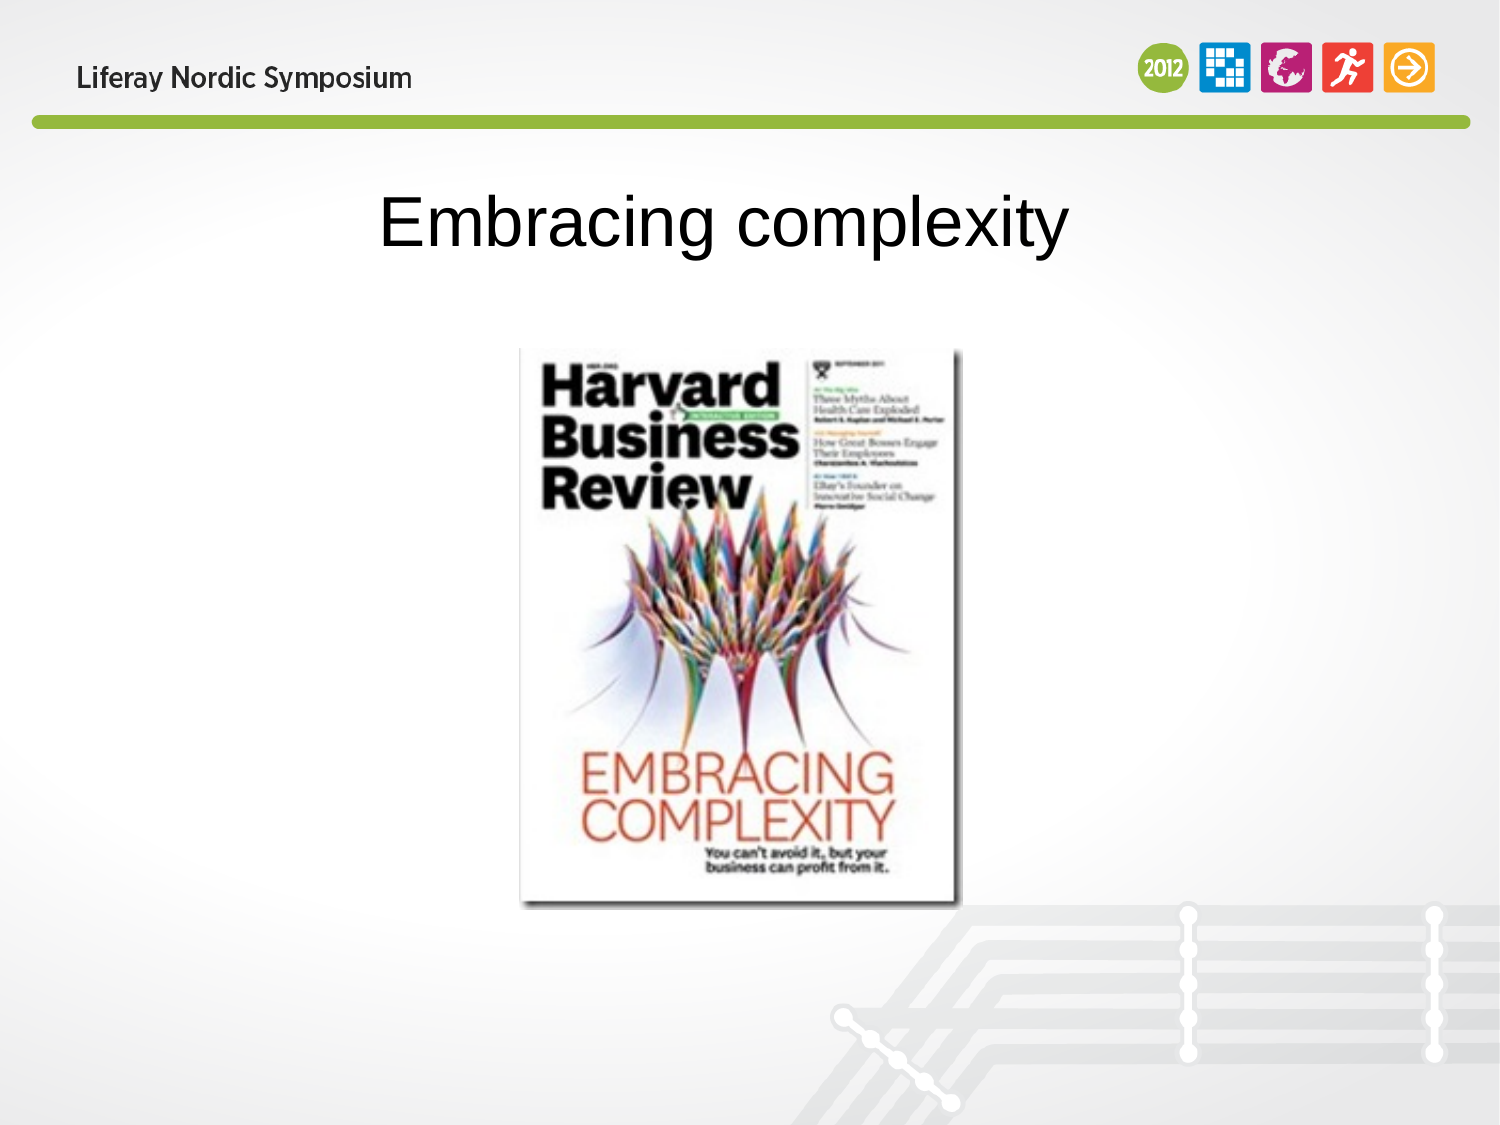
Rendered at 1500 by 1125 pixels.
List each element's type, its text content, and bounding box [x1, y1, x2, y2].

title Embracing complexity [363, 167, 1111, 293]
picture [0, 0, 1500, 1125]
